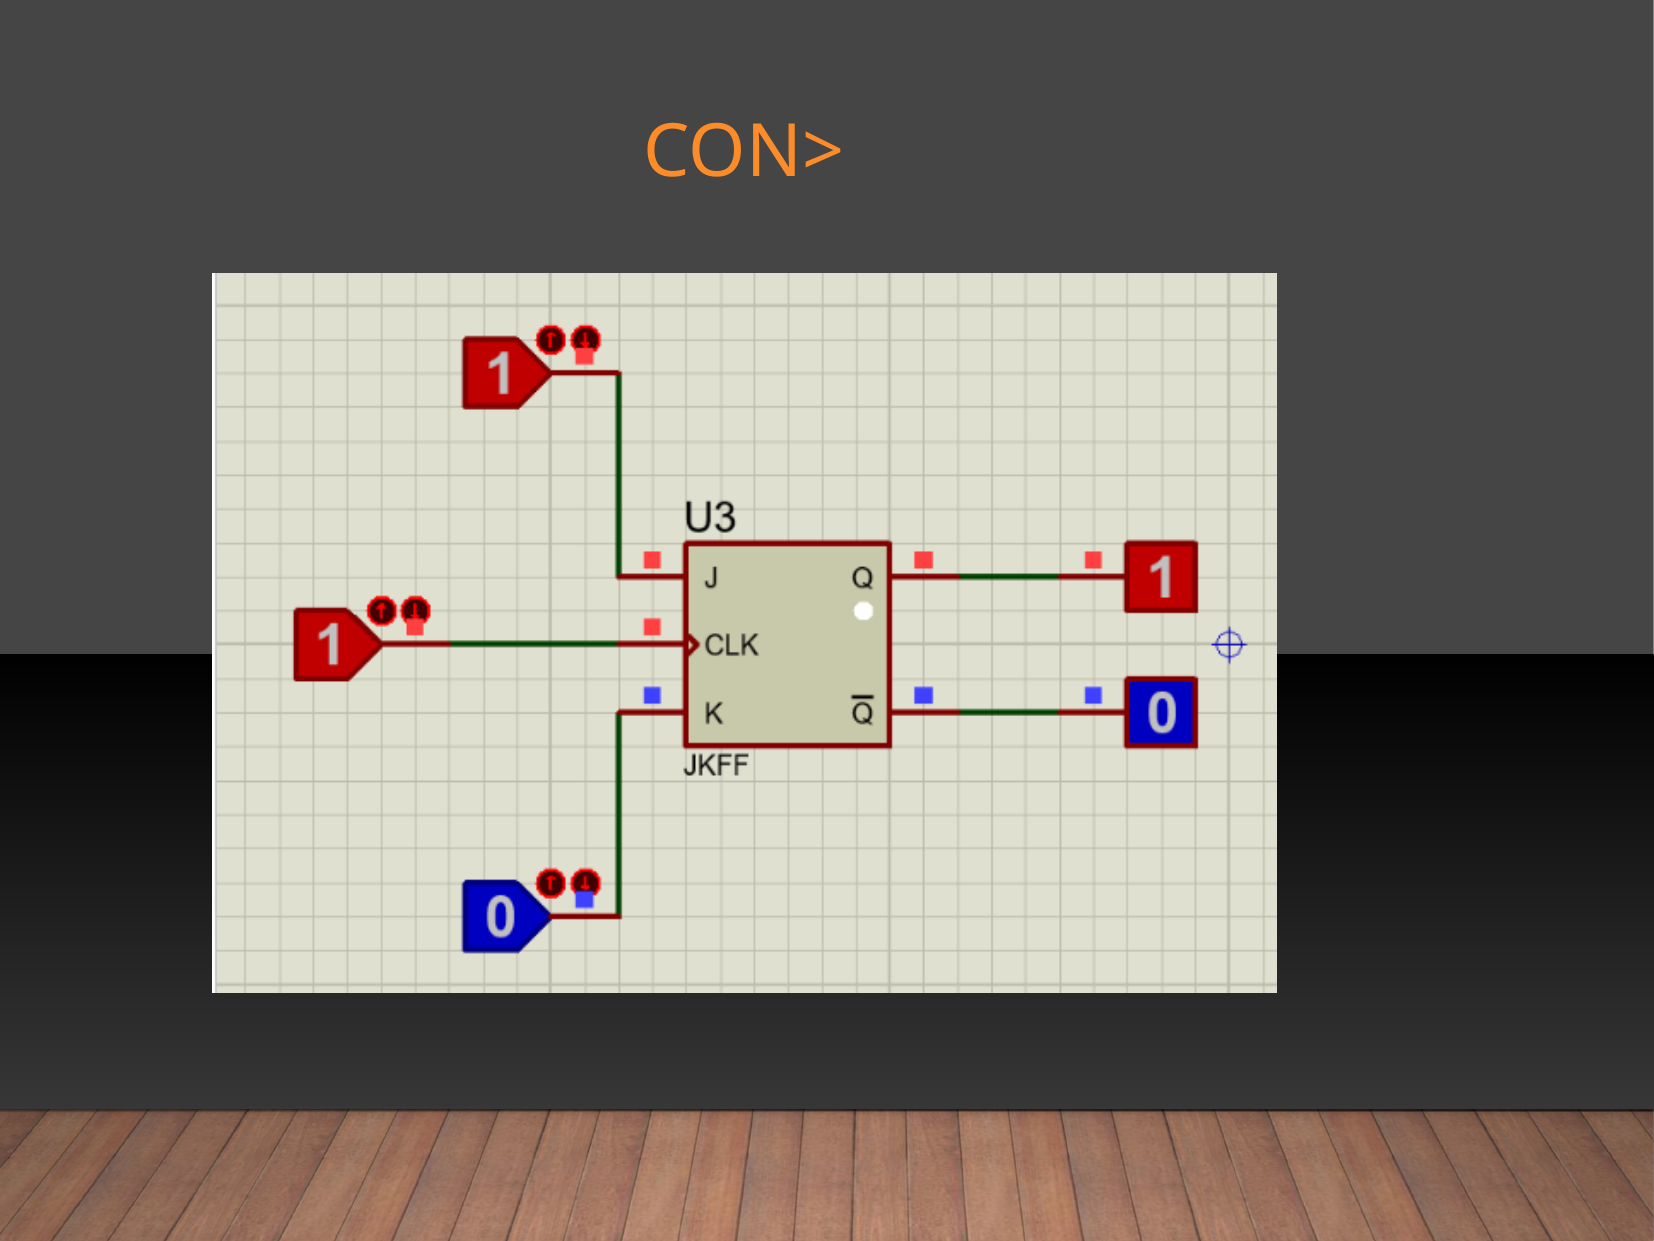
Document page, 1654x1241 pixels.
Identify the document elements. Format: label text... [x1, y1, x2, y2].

title CON> [0, 49, 1489, 257]
picture [212, 273, 1277, 993]
